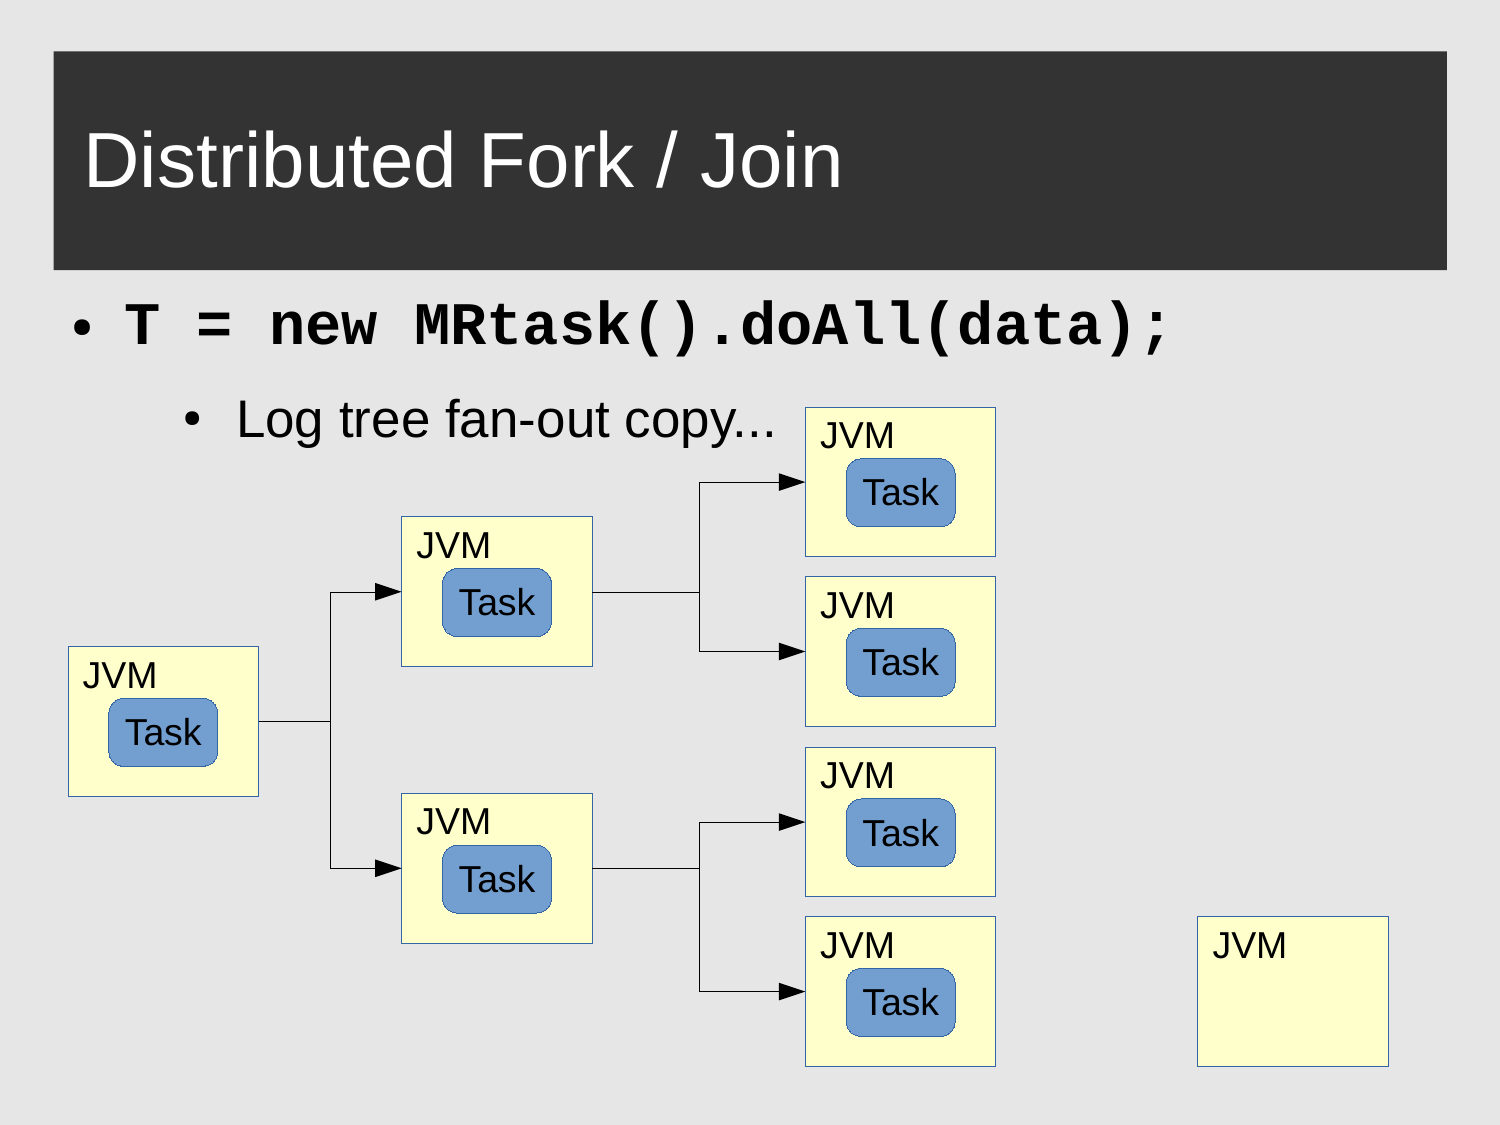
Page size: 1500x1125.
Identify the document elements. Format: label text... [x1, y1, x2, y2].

text_box JVM [805, 407, 942, 464]
text_box JVM [805, 747, 942, 805]
text_box JVM [401, 793, 538, 851]
title Distributed Fork / Join [53, 51, 1447, 271]
text_box JVM [401, 516, 538, 574]
text_box Task [846, 798, 956, 867]
text_box [805, 407, 996, 557]
text_box JVM [805, 576, 942, 634]
text_box [1197, 916, 1389, 1067]
text_box [805, 916, 996, 1067]
text_box [805, 747, 996, 897]
text_box [401, 793, 593, 944]
text_box Task [846, 968, 956, 1037]
text_box JVM [68, 646, 205, 704]
text_box Task [846, 458, 956, 527]
text_box Task [442, 845, 552, 914]
text_box JVM [1197, 916, 1334, 974]
list T = new MRtask().doAll(data); Log tree fan-out copy... [53, 294, 1447, 991]
text_box [401, 516, 593, 667]
text_box JVM [805, 916, 942, 974]
text_box Task [442, 568, 552, 637]
text_box [68, 646, 259, 797]
text_box [805, 576, 996, 727]
text_box Task [108, 698, 218, 767]
text_box Task [846, 628, 956, 697]
